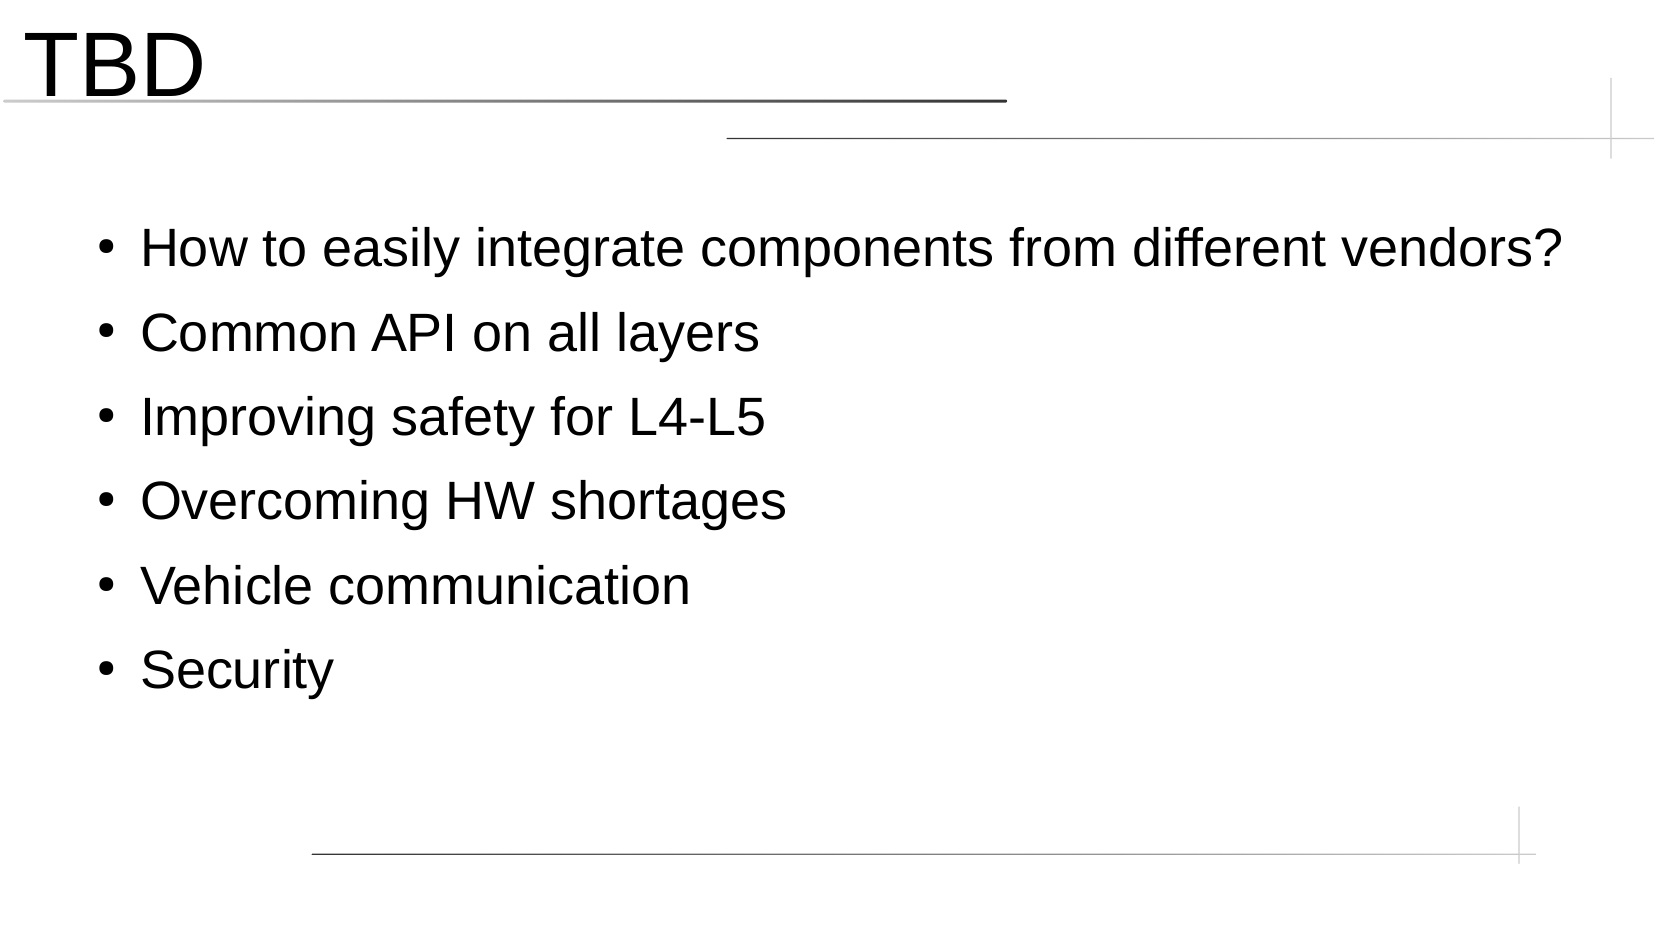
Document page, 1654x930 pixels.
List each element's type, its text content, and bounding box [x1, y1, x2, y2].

list How to easily integrate components from different vendors? Common API on all layers Improving safety for L4-L5 Overcoming HW shortages Vehicle communication Security [82, 217, 1571, 757]
title TBD [23, 11, 1588, 119]
